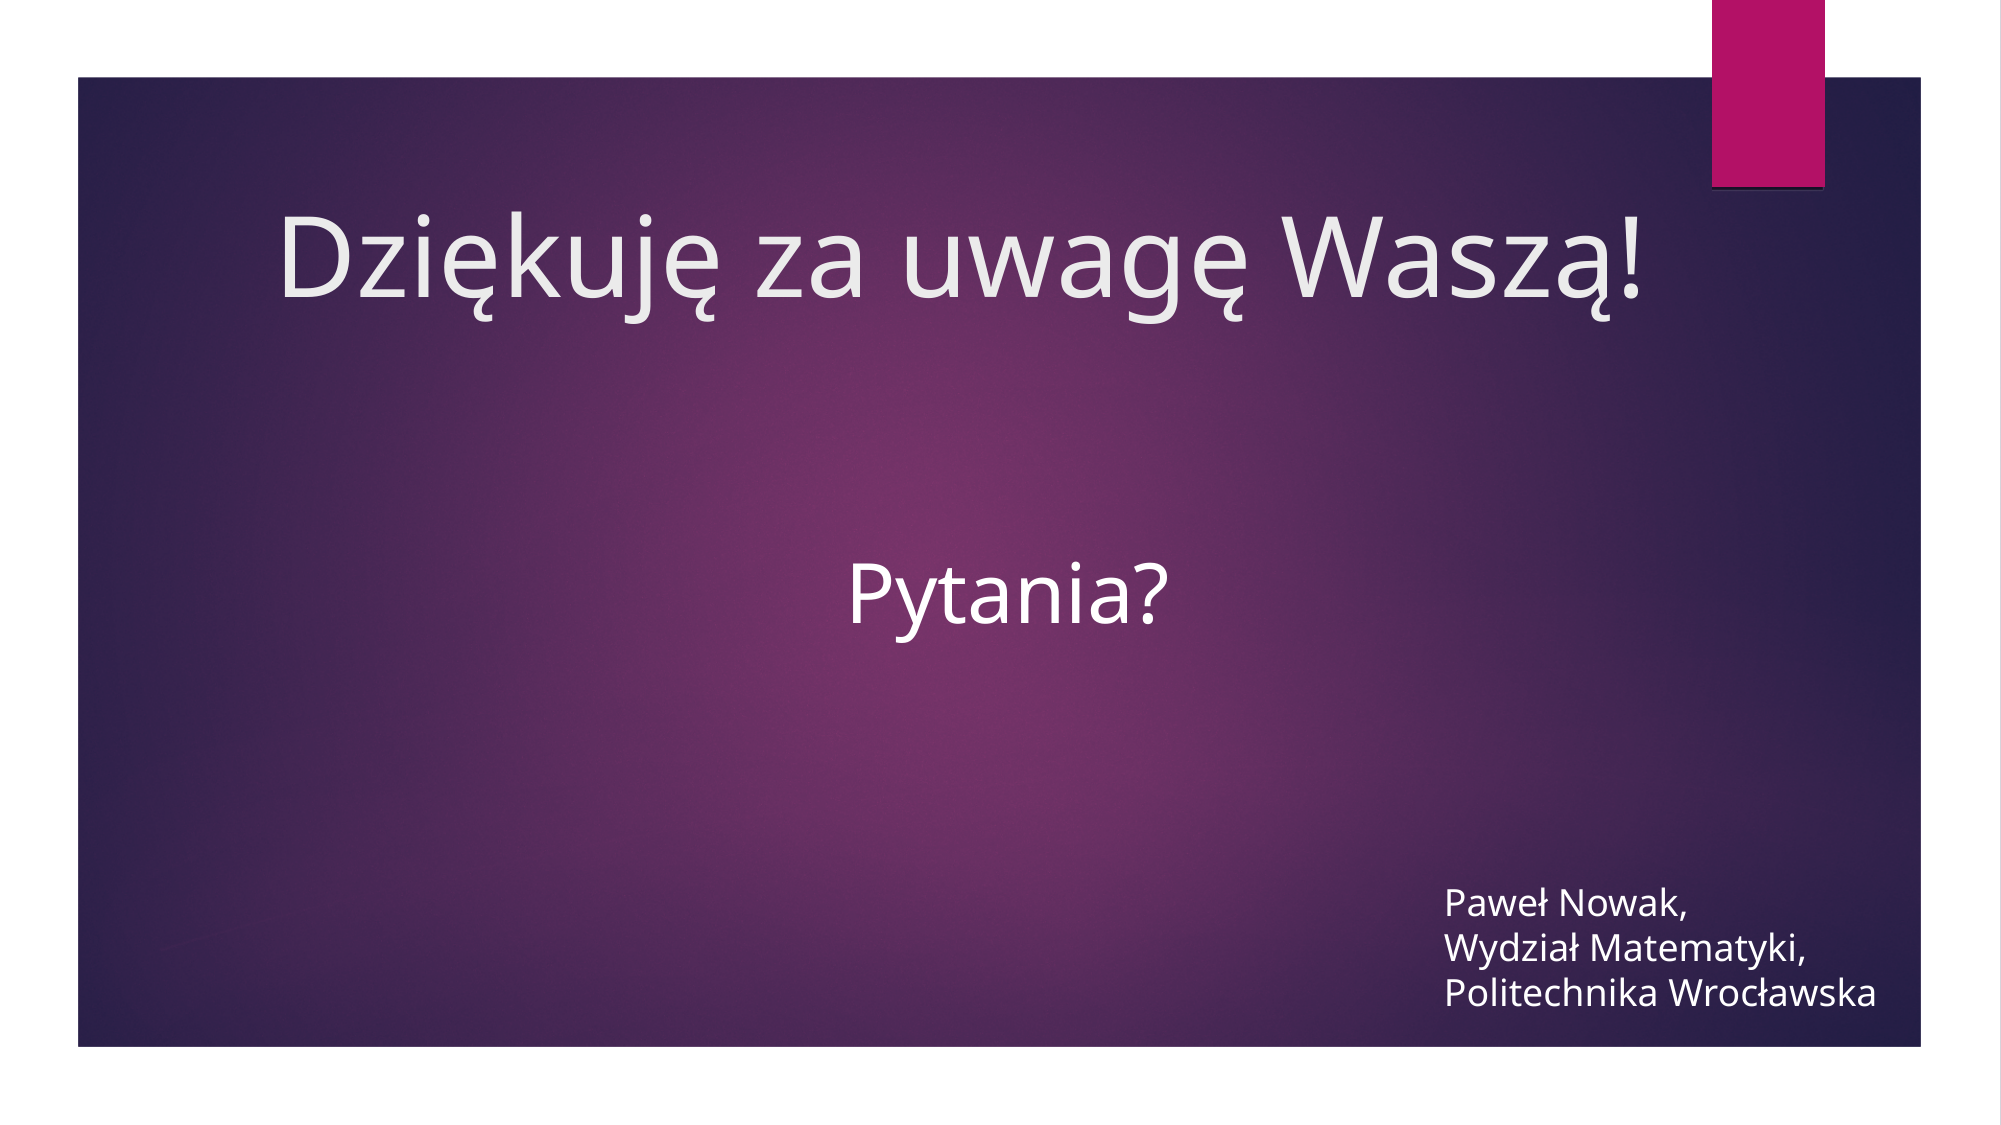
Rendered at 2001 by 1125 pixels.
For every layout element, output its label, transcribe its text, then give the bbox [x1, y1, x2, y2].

text_box Pytania? [830, 532, 1171, 649]
text_box Paweł Nowak, Wydział Matematyki, Politechnika Wrocławska [1429, 871, 1894, 1024]
title Dziękuję za uwagę Waszą! [259, 177, 1741, 320]
